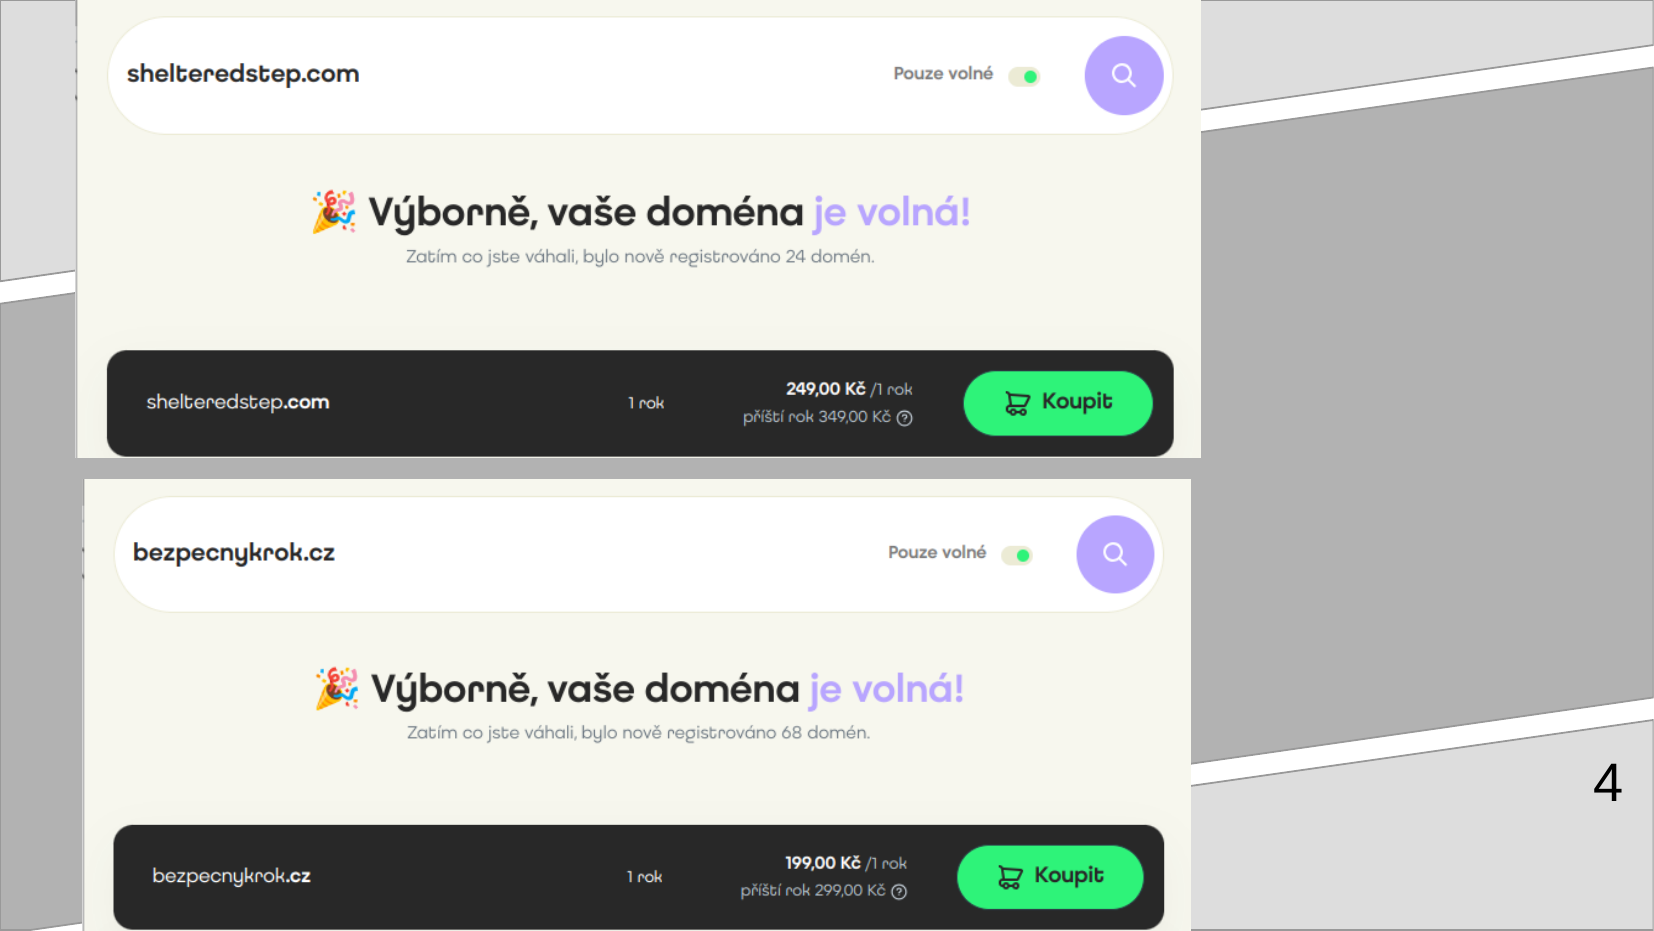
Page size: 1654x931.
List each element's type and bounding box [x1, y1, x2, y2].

picture [82, 479, 1191, 931]
picture [75, 0, 1201, 458]
